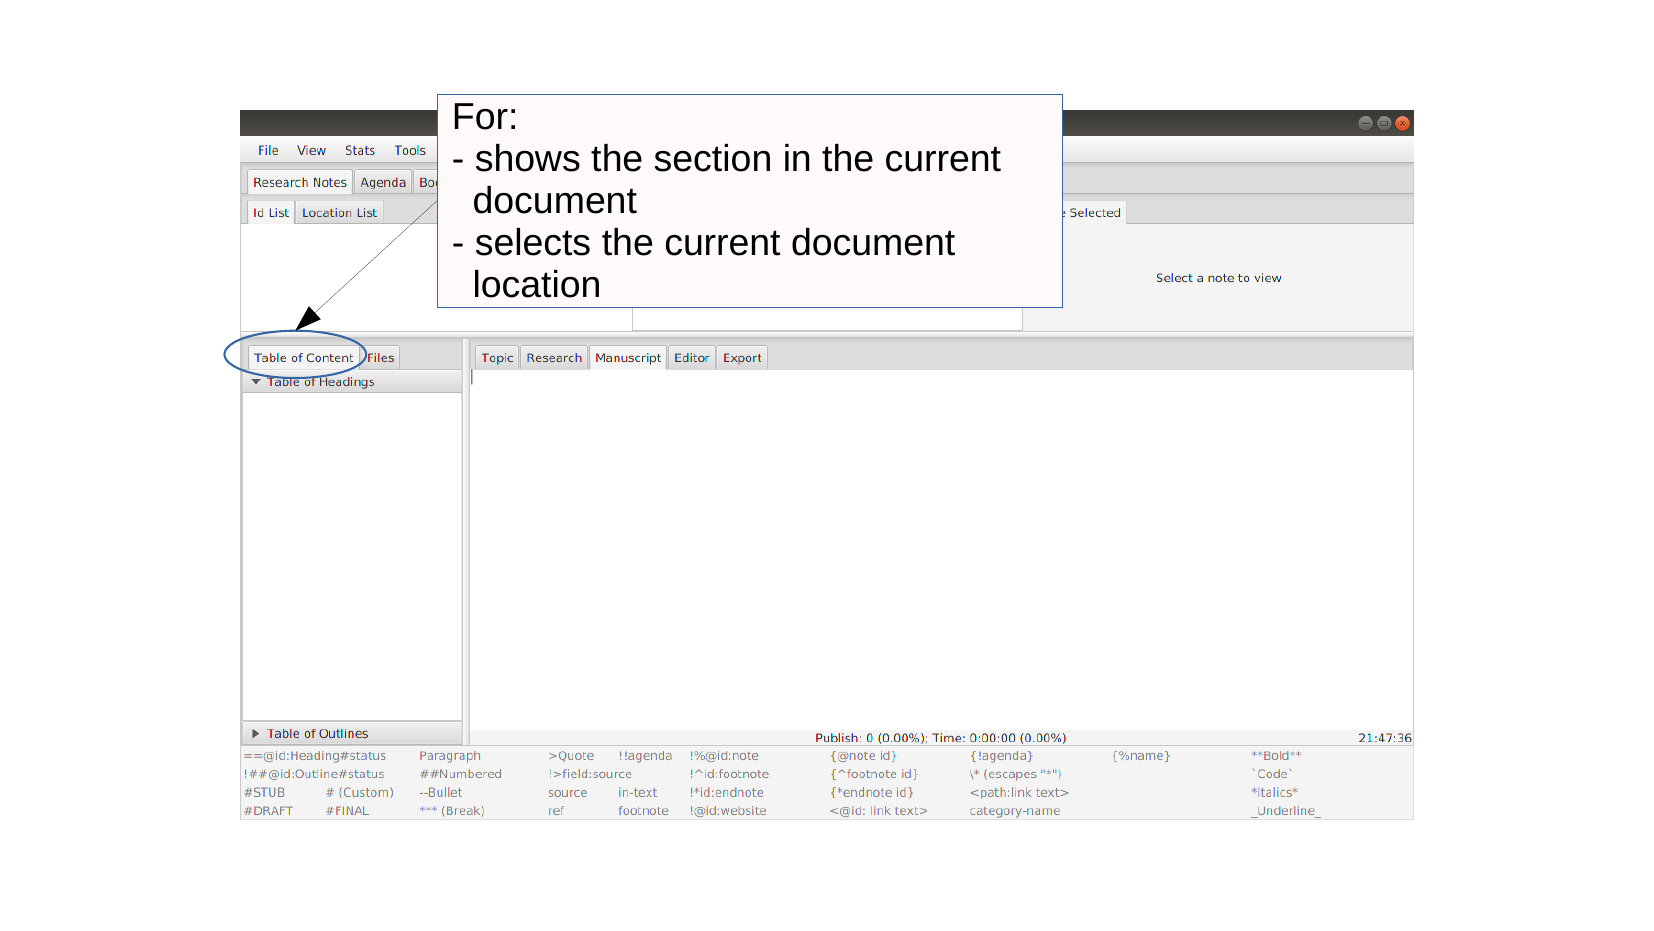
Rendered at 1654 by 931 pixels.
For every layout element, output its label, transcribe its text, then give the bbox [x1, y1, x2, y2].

picture [240, 332, 365, 376]
picture [240, 110, 437, 338]
text_box For: - shows the section in the current document - selects the current document location [437, 94, 1063, 308]
picture [240, 110, 1414, 820]
